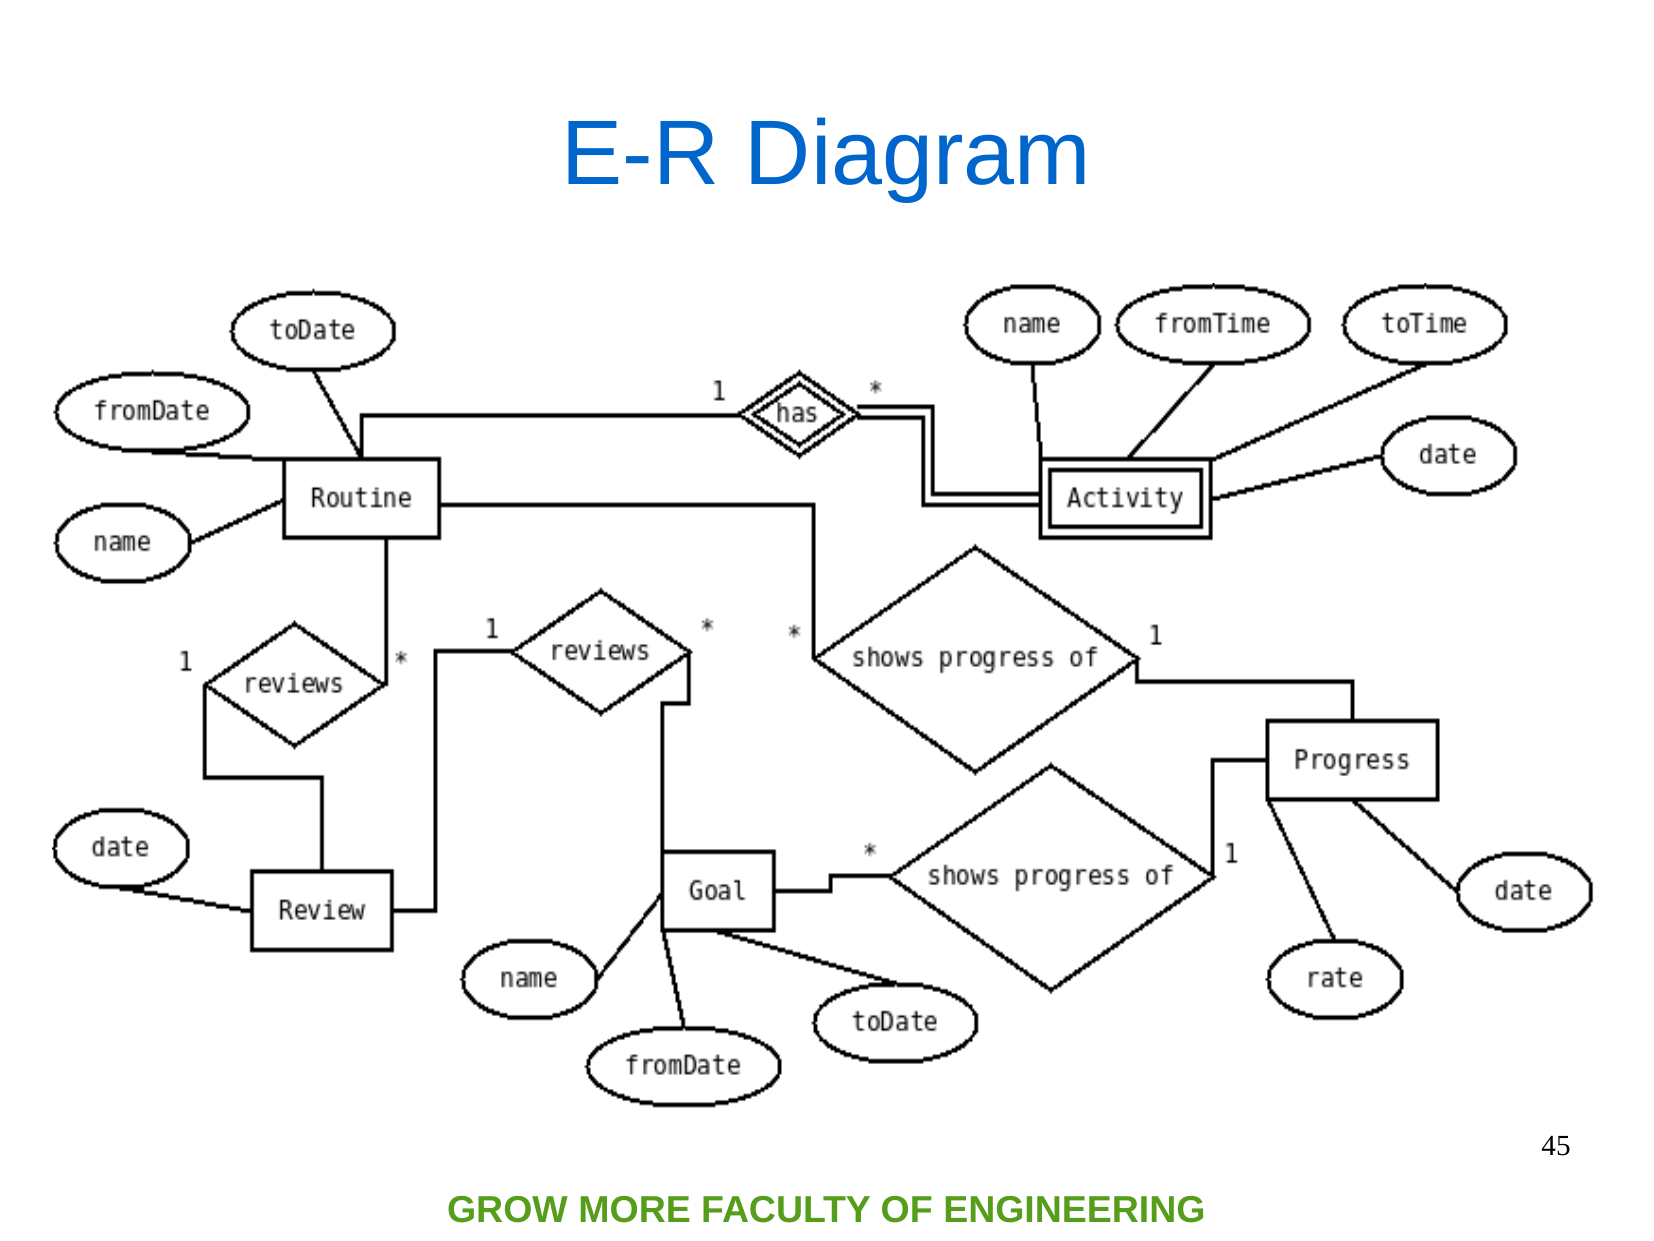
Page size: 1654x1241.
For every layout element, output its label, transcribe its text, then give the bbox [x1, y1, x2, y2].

title E-R Diagram [82, 49, 1571, 257]
picture [52, 283, 1595, 1112]
